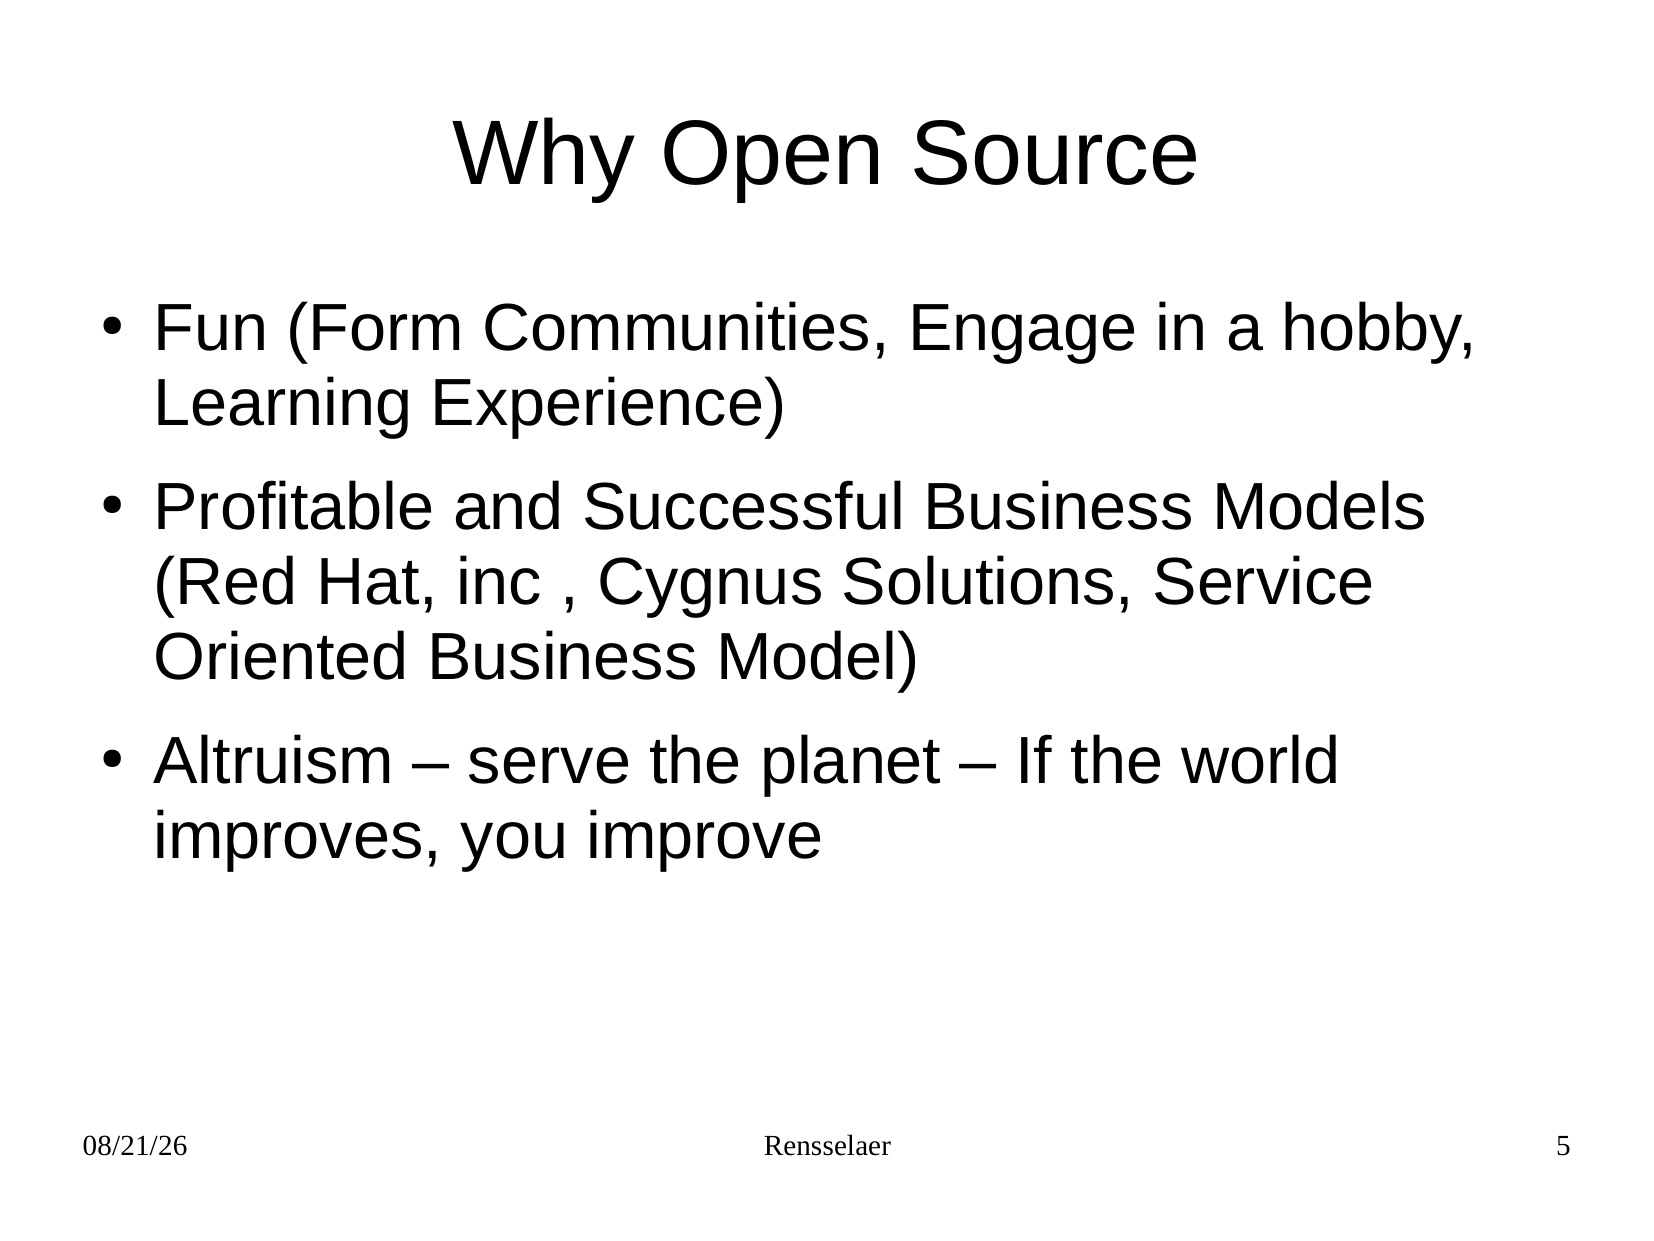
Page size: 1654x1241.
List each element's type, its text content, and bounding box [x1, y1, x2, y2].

title Why Open Source [82, 49, 1571, 257]
list Fun (Form Communities, Engage in a hobby, Learning Experience) Profitable and Successful Business Models (Red Hat, inc , Cygnus Solutions, Service Oriented Business Model) Altruism – serve the planet – If the world improves, you improve [82, 290, 1571, 1010]
